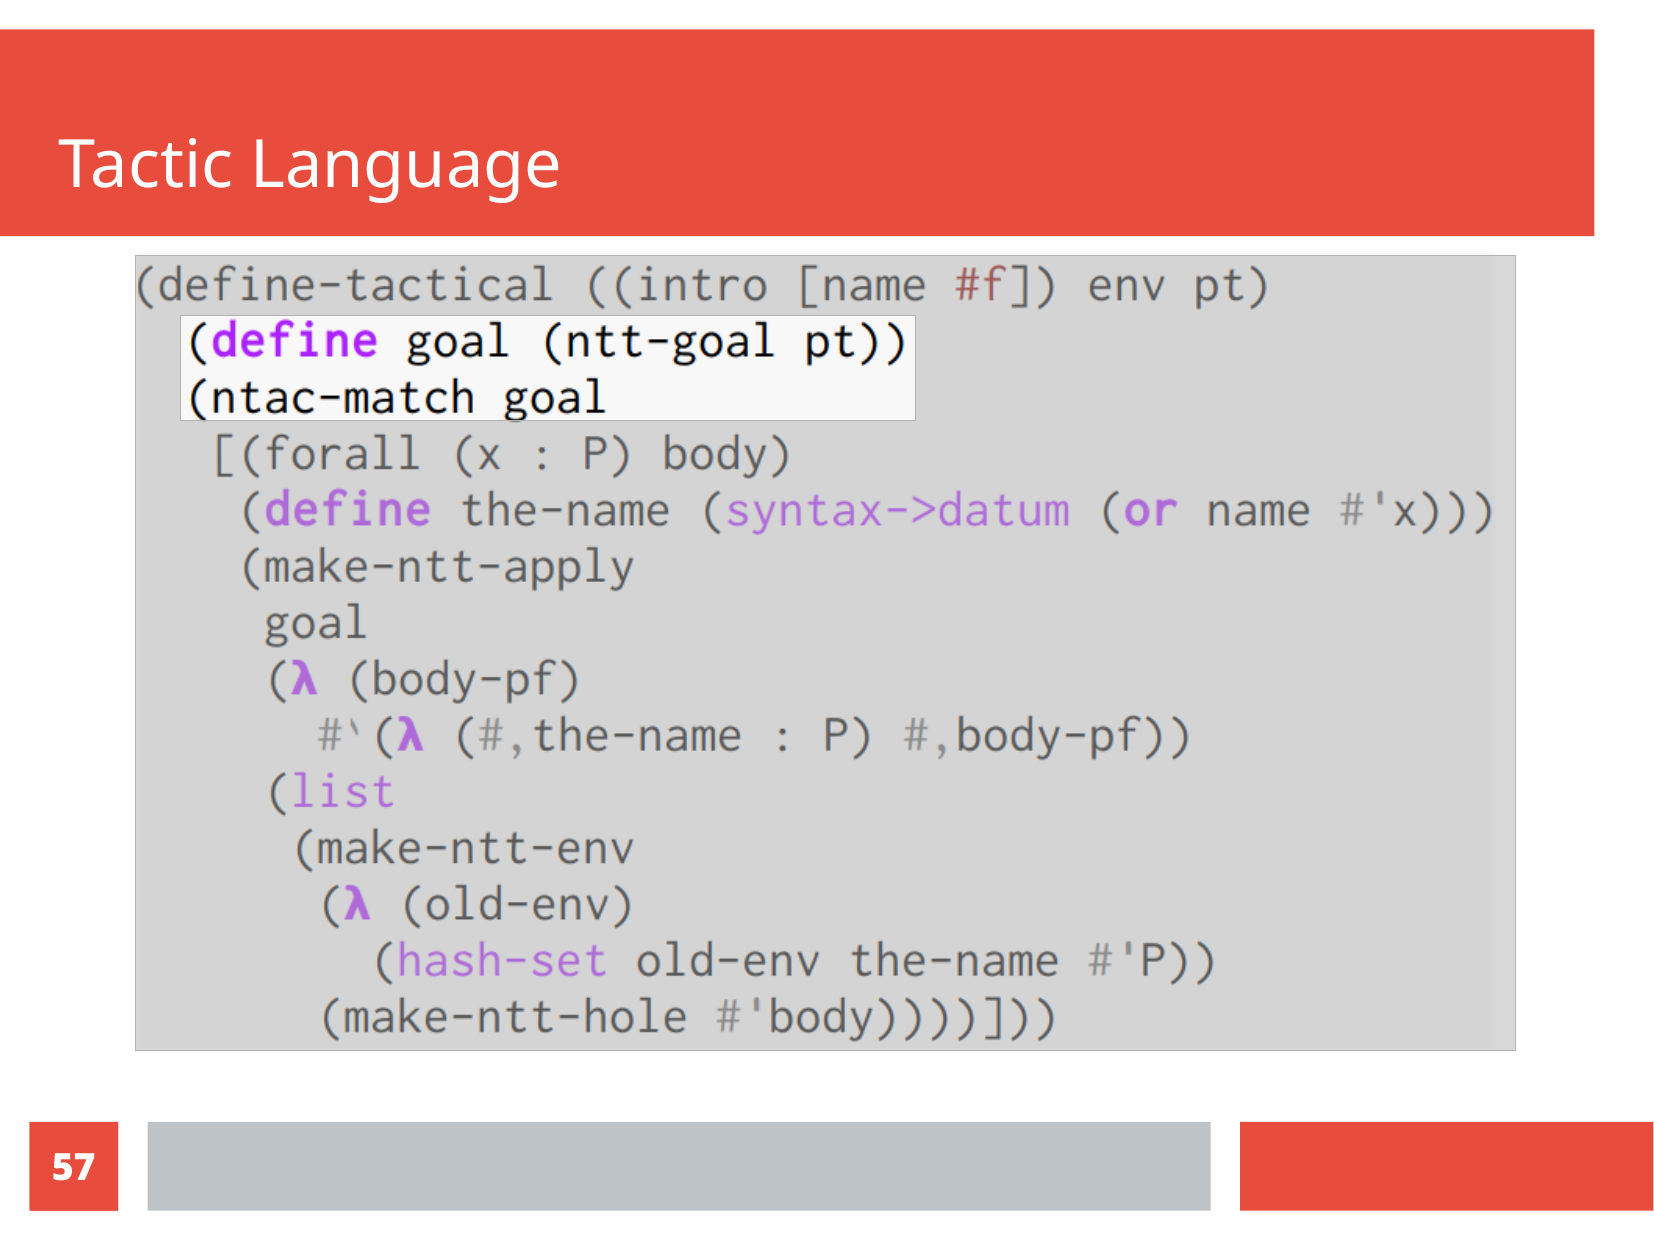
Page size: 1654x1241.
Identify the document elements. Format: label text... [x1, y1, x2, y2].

text_box [135, 255, 1516, 1051]
title Tactic Language [59, 59, 1595, 207]
picture [181, 316, 915, 420]
